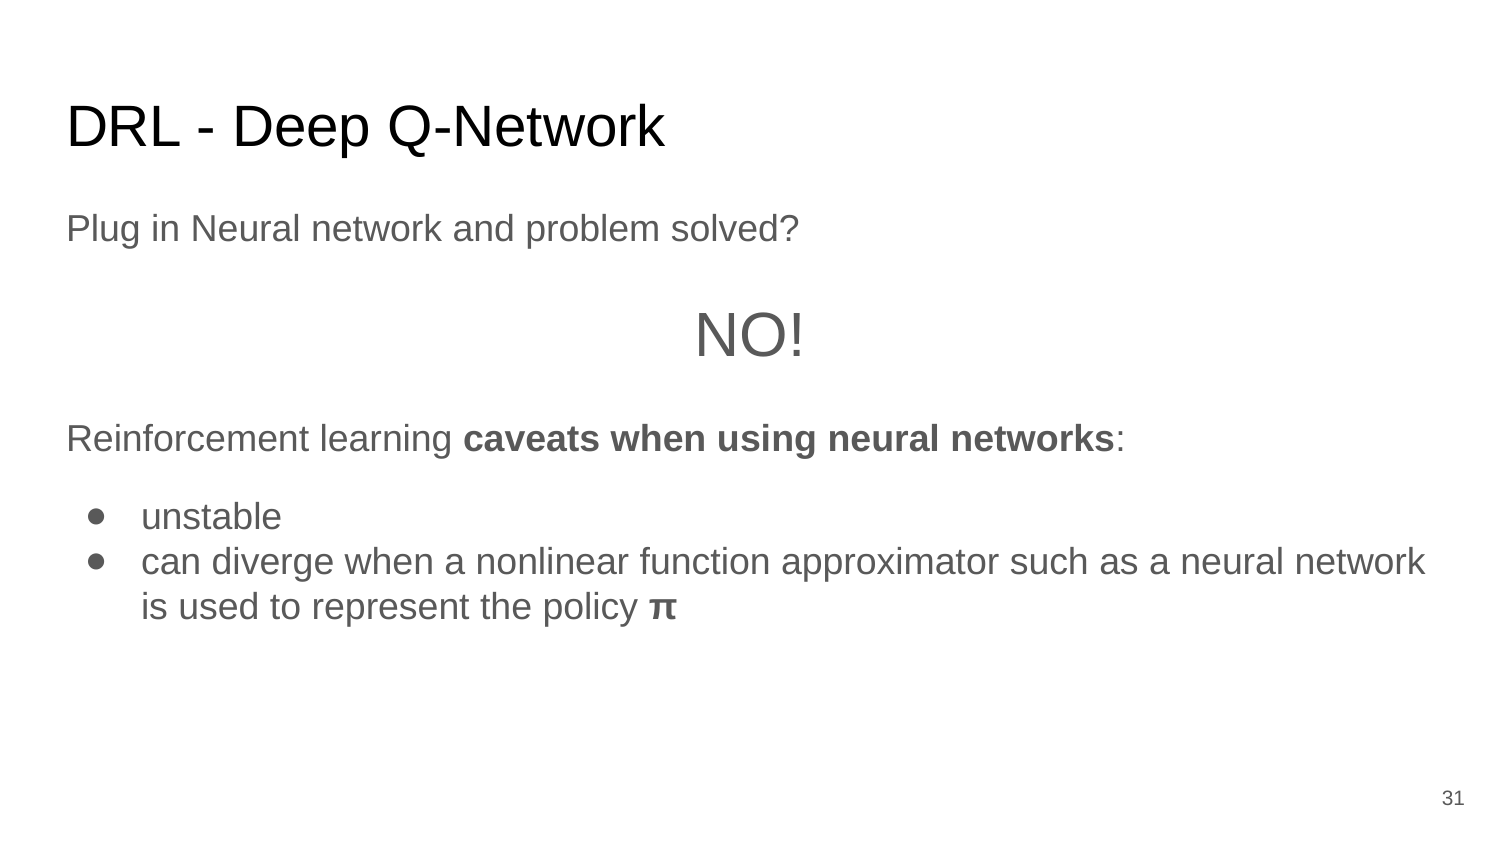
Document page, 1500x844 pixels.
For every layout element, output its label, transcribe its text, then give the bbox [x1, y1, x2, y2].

list Plug in Neural network and problem solved? NO! Reinforcement learning caveats when using neural networks: unstable can diverge when a nonlinear function approximator such as a neural network is used to represent the policy π [51, 189, 1449, 750]
title DRL - Deep Q-Network [51, 72, 1449, 167]
slide_number <number> [1389, 764, 1480, 830]
